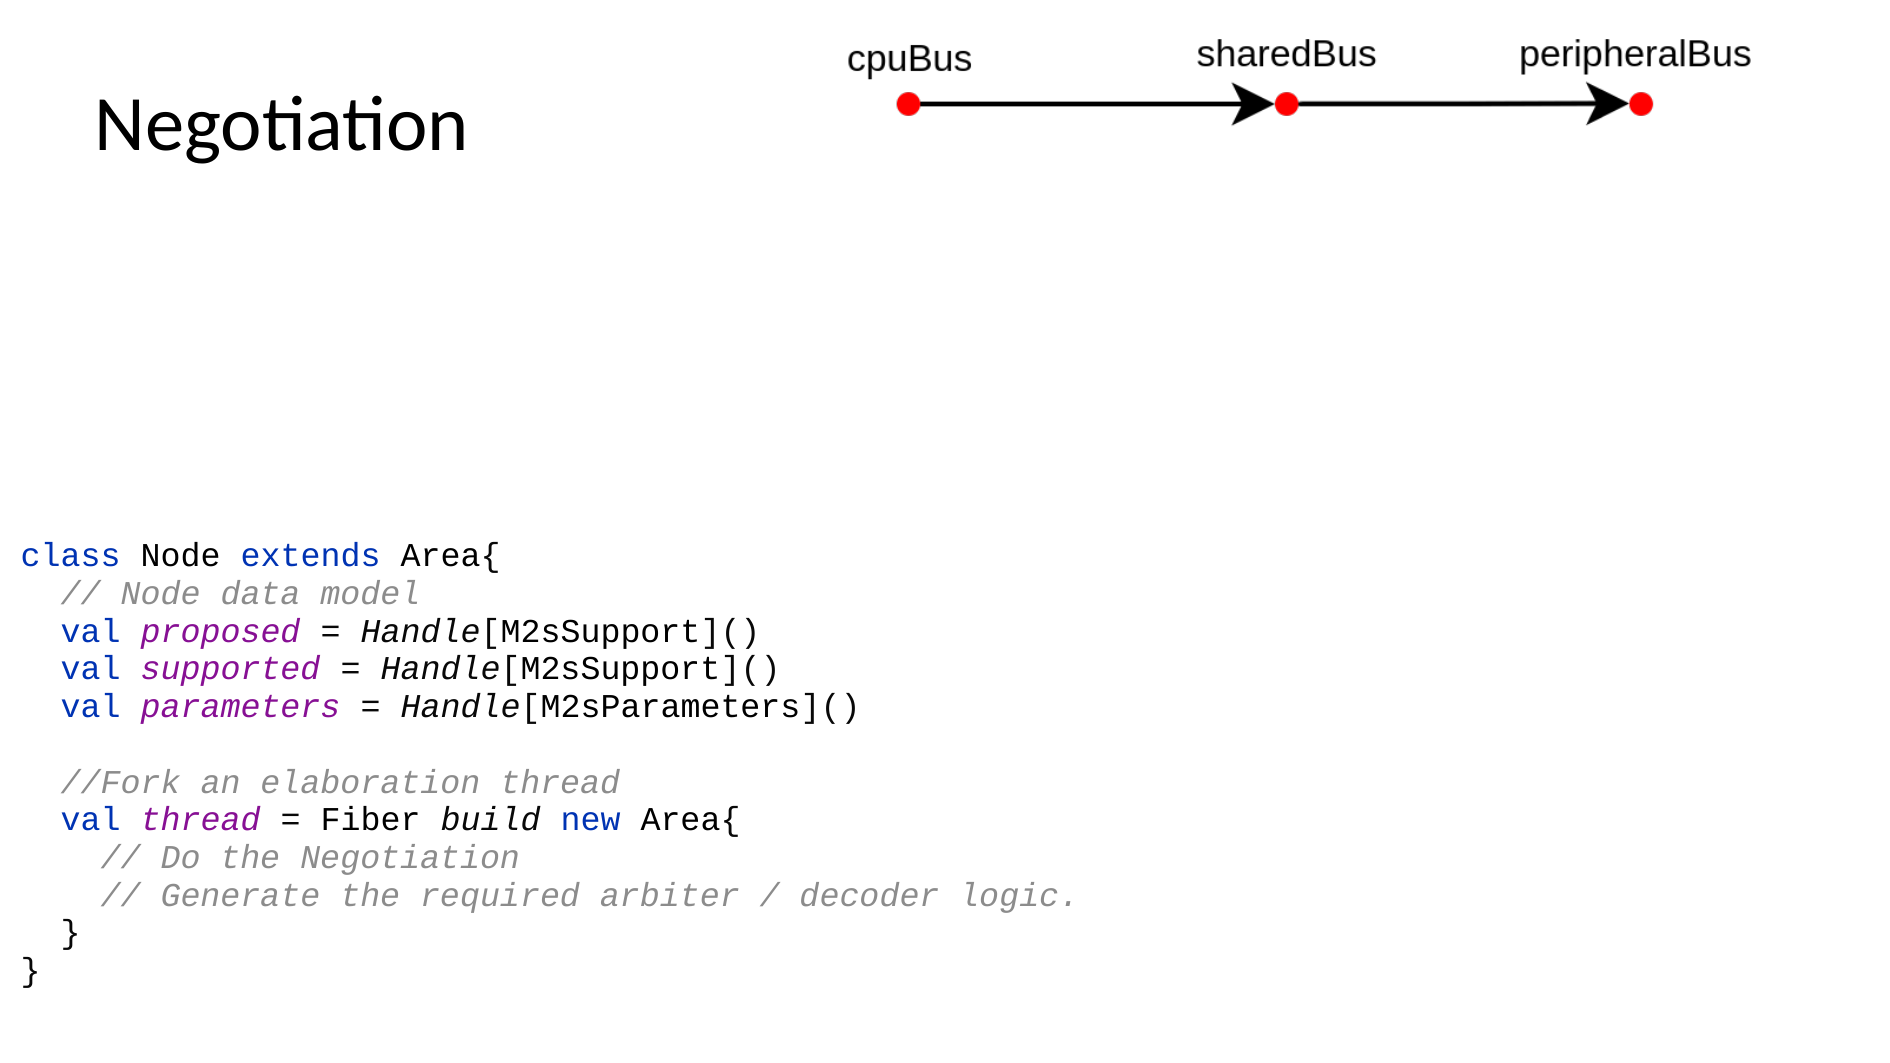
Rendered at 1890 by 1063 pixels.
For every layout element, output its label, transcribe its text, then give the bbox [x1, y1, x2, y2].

title Negotiation [94, 42, 1796, 220]
text_box class Node extends Area{ // Node data model val proposed = Handle[M2sSupport]() val supported = Handle[M2sSupport]() val parameters = Handle[M2sParameters]() //Fork an elaboration thread val thread = Fiber build new Area{ // Do the Negotiation // Generate the required arbiter / decoder logic. } } [5, 531, 1123, 1040]
picture [726, 0, 1824, 189]
